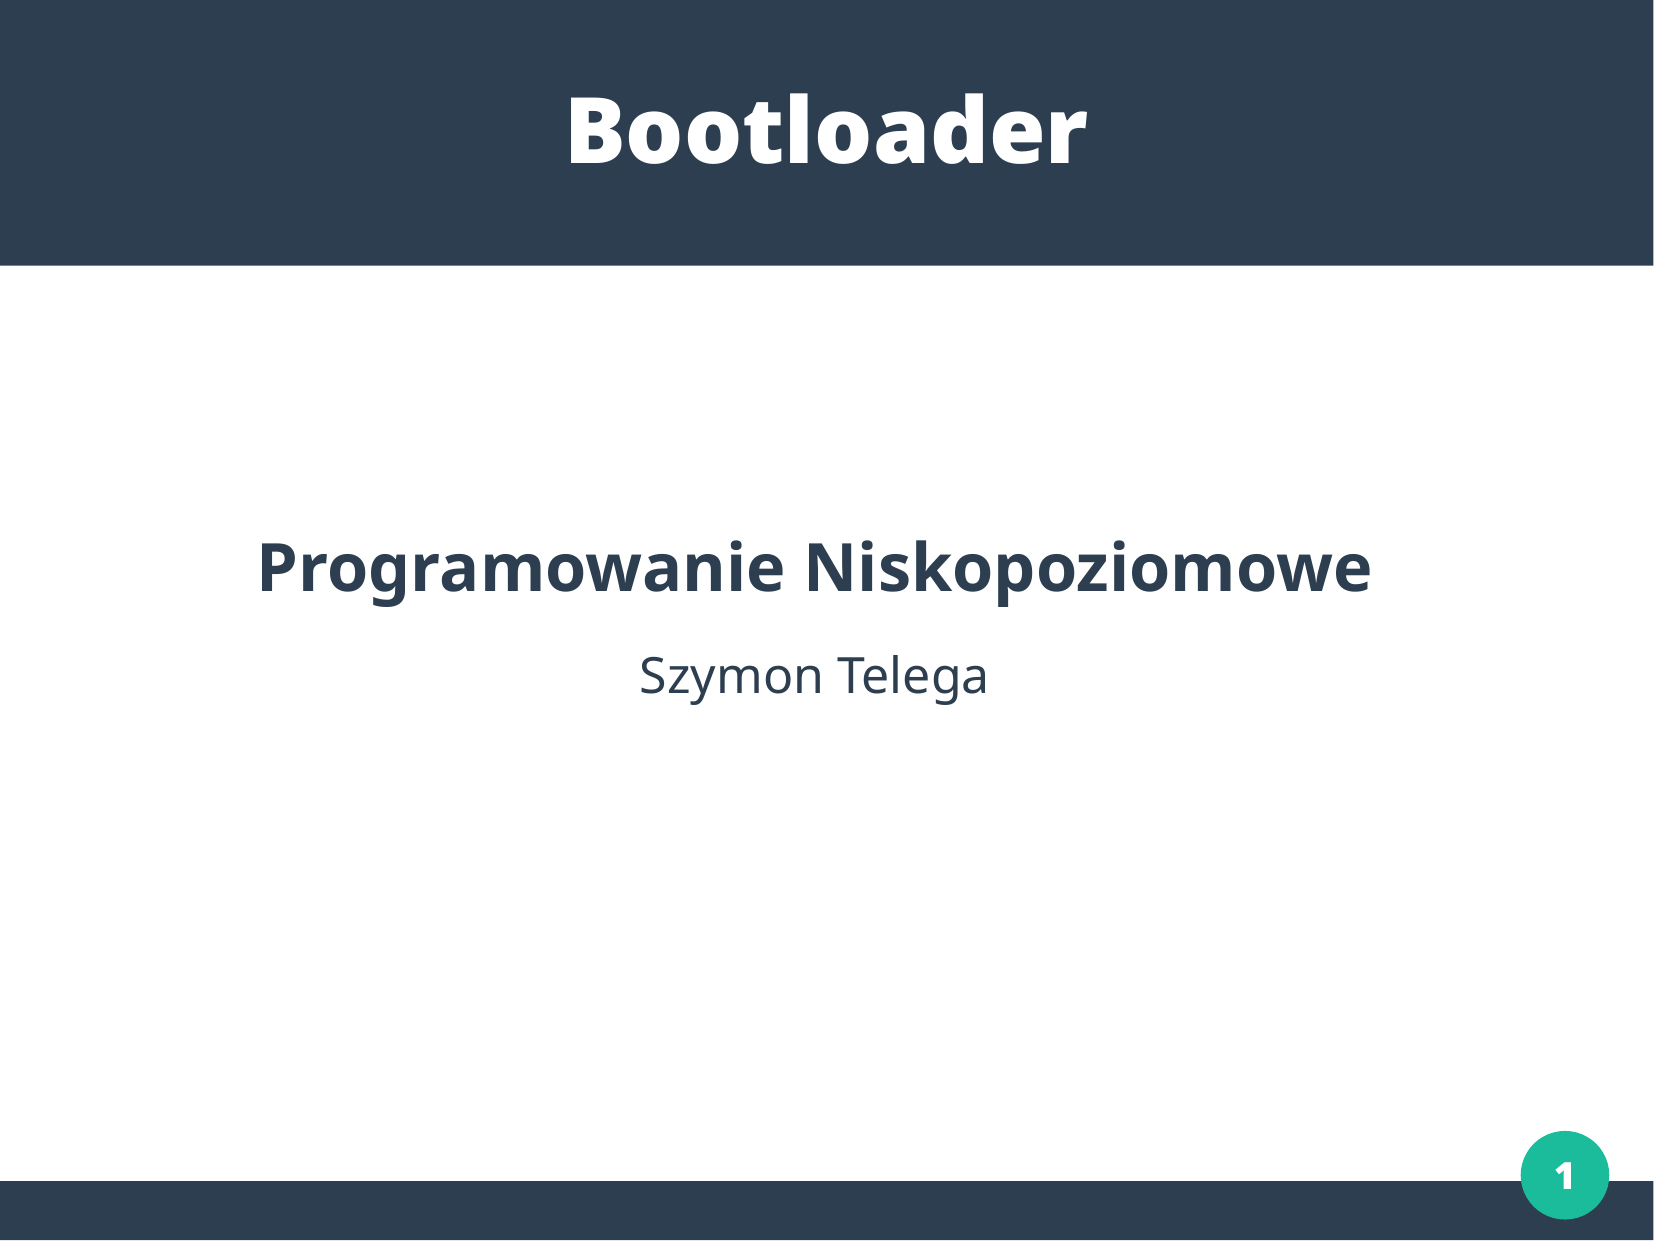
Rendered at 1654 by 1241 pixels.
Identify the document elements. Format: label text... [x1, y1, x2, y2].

title Bootloader [59, 49, 1595, 207]
list Programowanie Niskopoziomowe Szymon Telega [11, 324, 1548, 1152]
